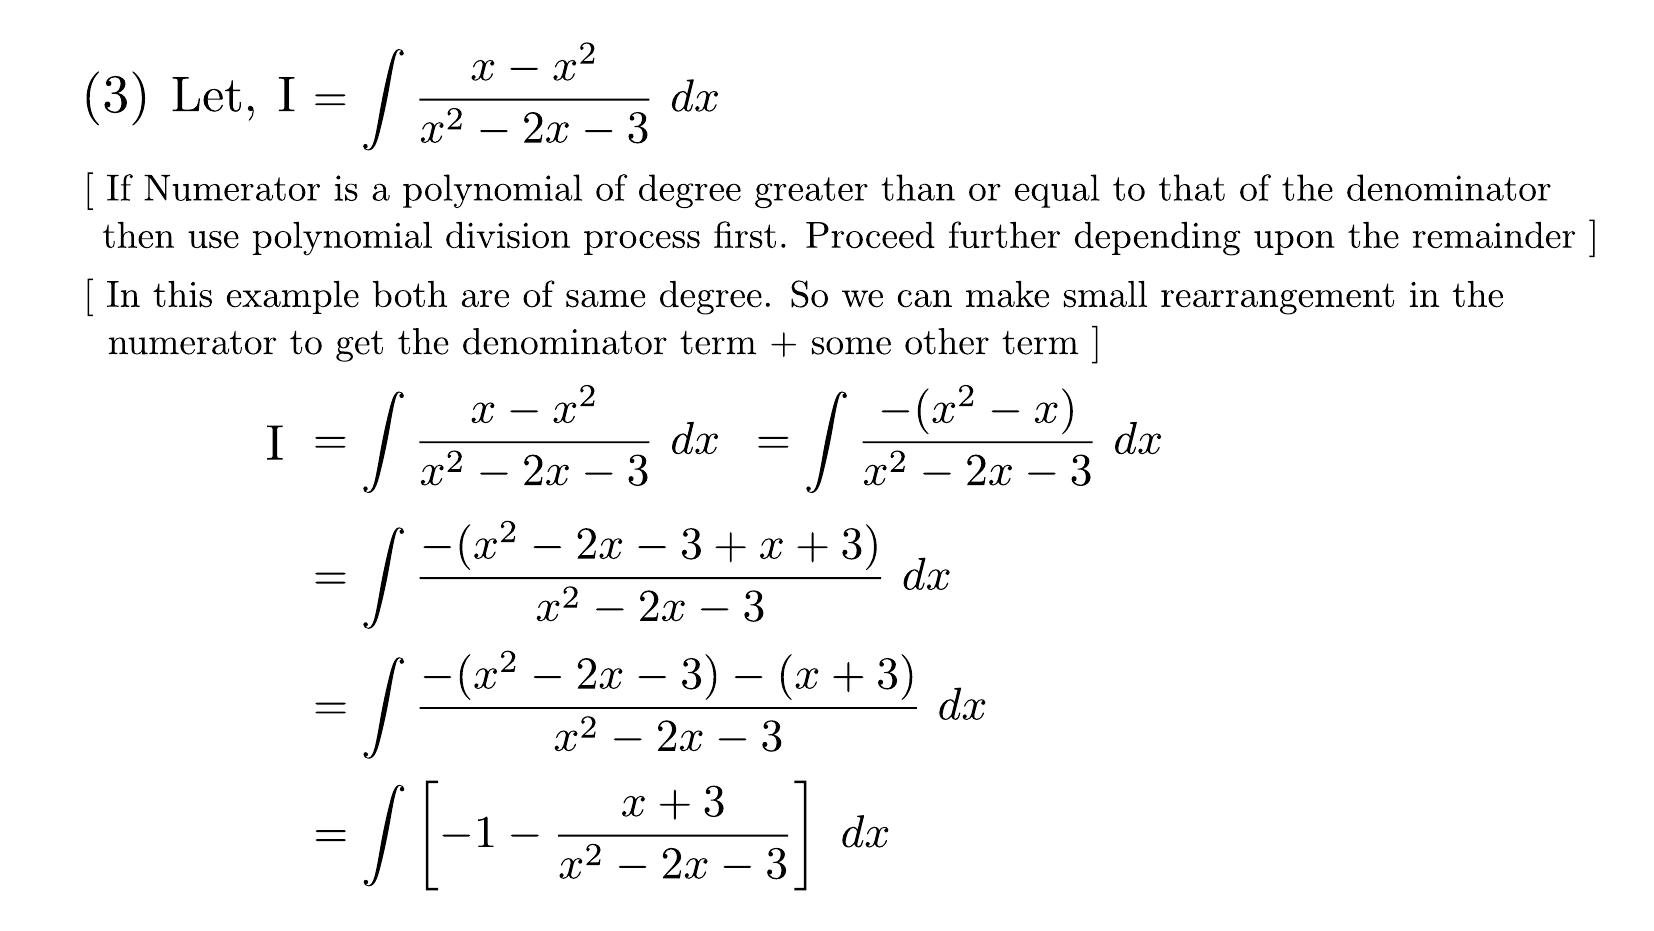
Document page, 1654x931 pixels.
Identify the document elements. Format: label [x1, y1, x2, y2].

text_box [267, 425, 283, 460]
text_box [314, 42, 719, 151]
text_box [108, 325, 1098, 364]
text_box [314, 520, 950, 629]
text_box [83, 71, 146, 126]
text_box [85, 172, 1551, 210]
text_box [315, 780, 889, 891]
text_box [315, 650, 986, 759]
text_box [757, 384, 1162, 493]
text_box [314, 384, 719, 493]
text_box [172, 77, 254, 121]
text_box [278, 77, 295, 112]
text_box [85, 278, 1504, 317]
text_box [102, 219, 1595, 258]
title [47, 36, 1607, 899]
